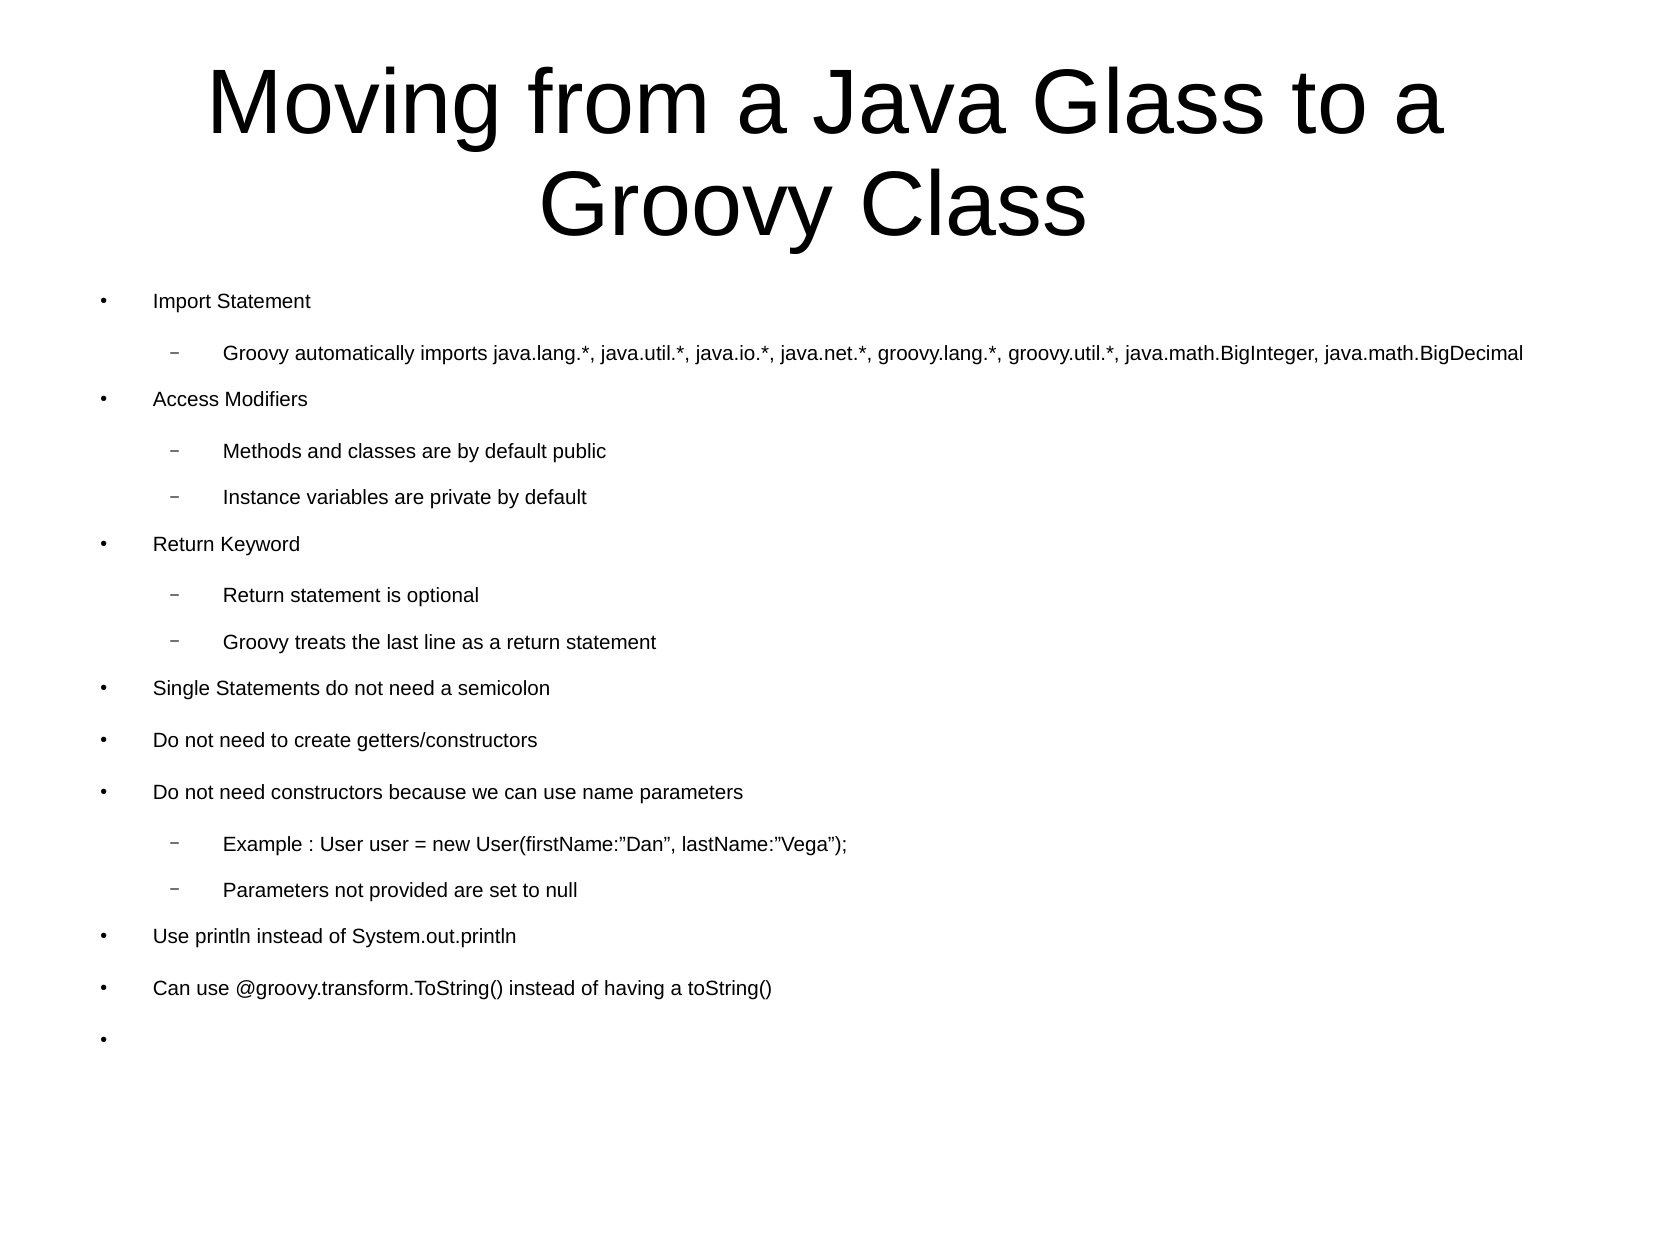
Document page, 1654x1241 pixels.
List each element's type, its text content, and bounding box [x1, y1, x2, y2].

title Moving from a Java Glass to a Groovy Class [82, 49, 1571, 257]
list Import Statement Groovy automatically imports java.lang.*, java.util.*, java.io.*, java.net.*, groovy.lang.*, groovy.util.*, java.math.BigInteger, java.math.BigDecimal Access Modifiers Methods and classes are by default public Instance variables are private by default Return Keyword Return statement is optional Groovy treats the last line as a return statement Single Statements do not need a semicolon Do not need to create getters/constructors Do not need constructors because we can use name parameters Example : User user = new User(firstName:”Dan”, lastName:”Vega”); Parameters not provided are set to null Use println instead of System.out.println Can use @groovy.transform.ToString() instead of having a toString() [82, 290, 1571, 1010]
